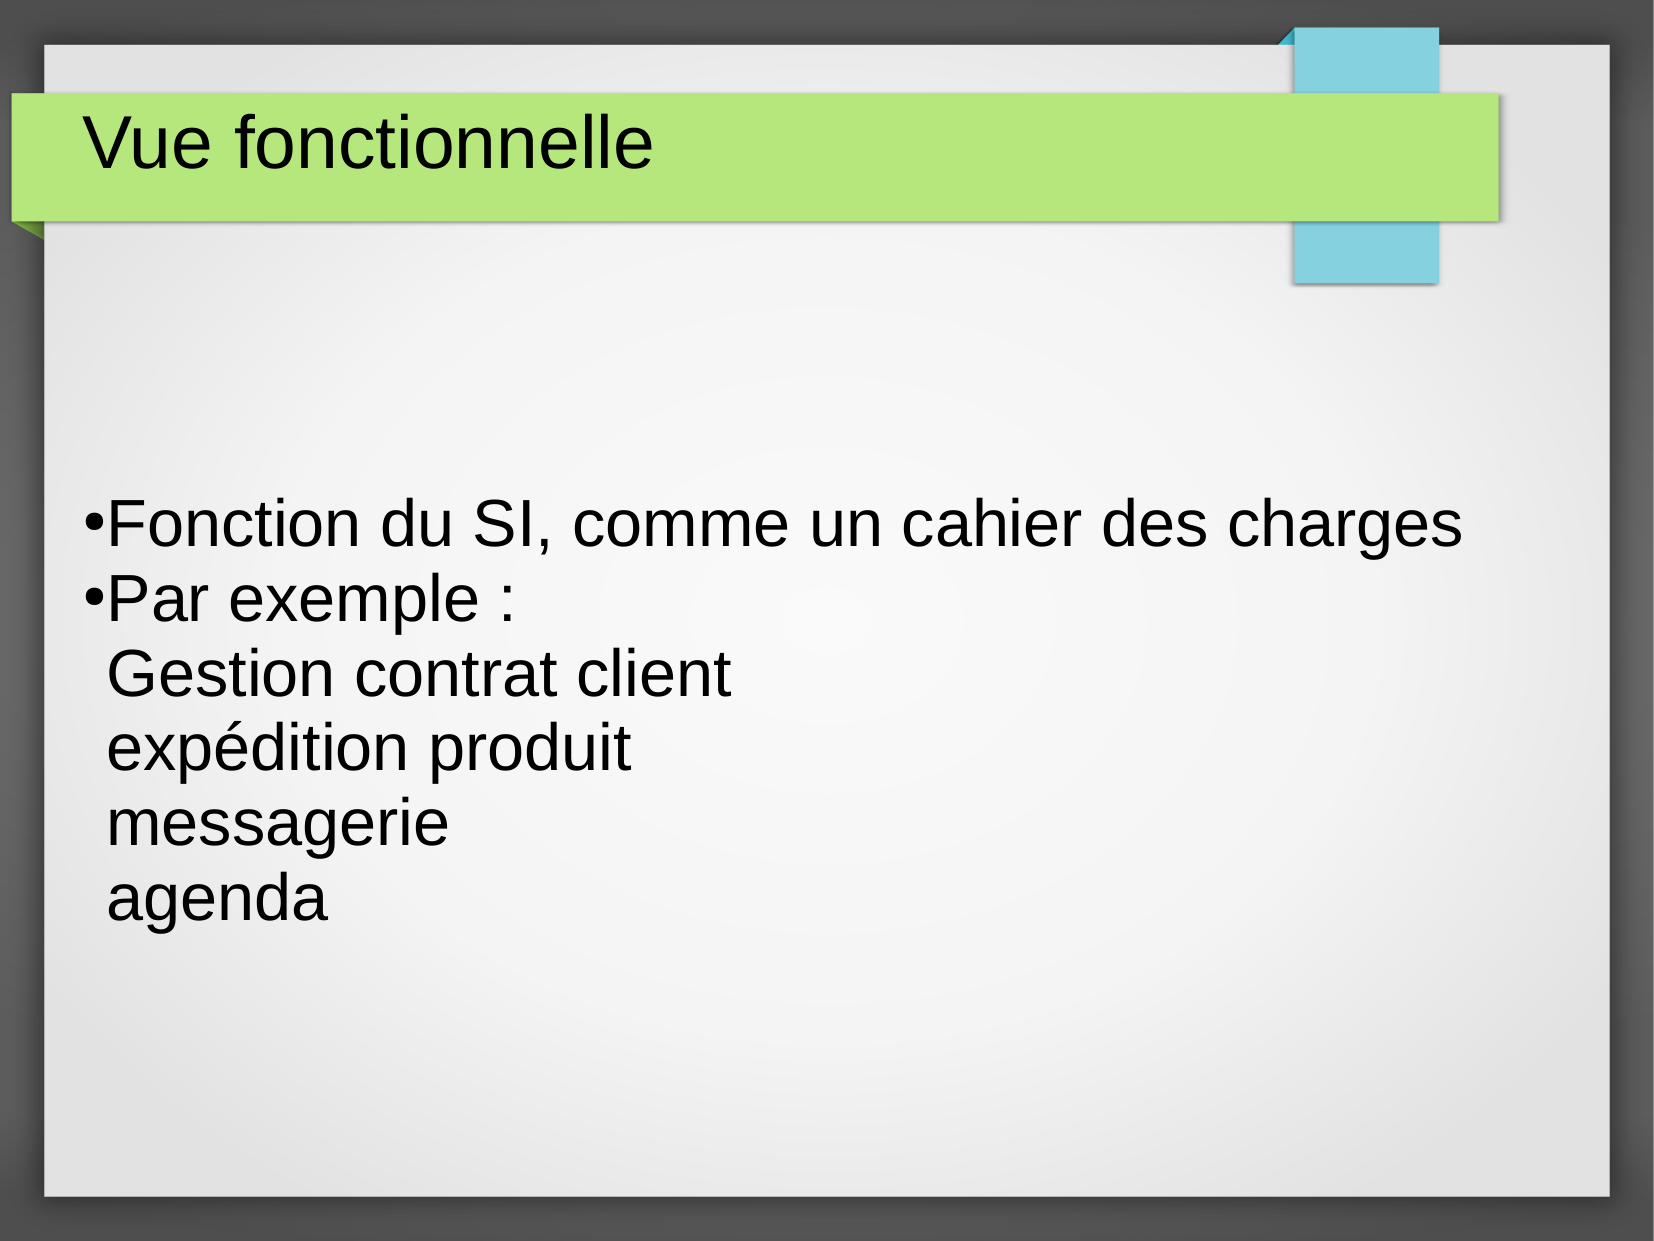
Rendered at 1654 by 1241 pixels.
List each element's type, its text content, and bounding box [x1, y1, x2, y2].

picture [0, 0, 1654, 1241]
subtitle Fonction du SI, comme un cahier des charges Par exemple : Gestion contrat client expédition produit messagerie agenda [82, 49, 1571, 1010]
